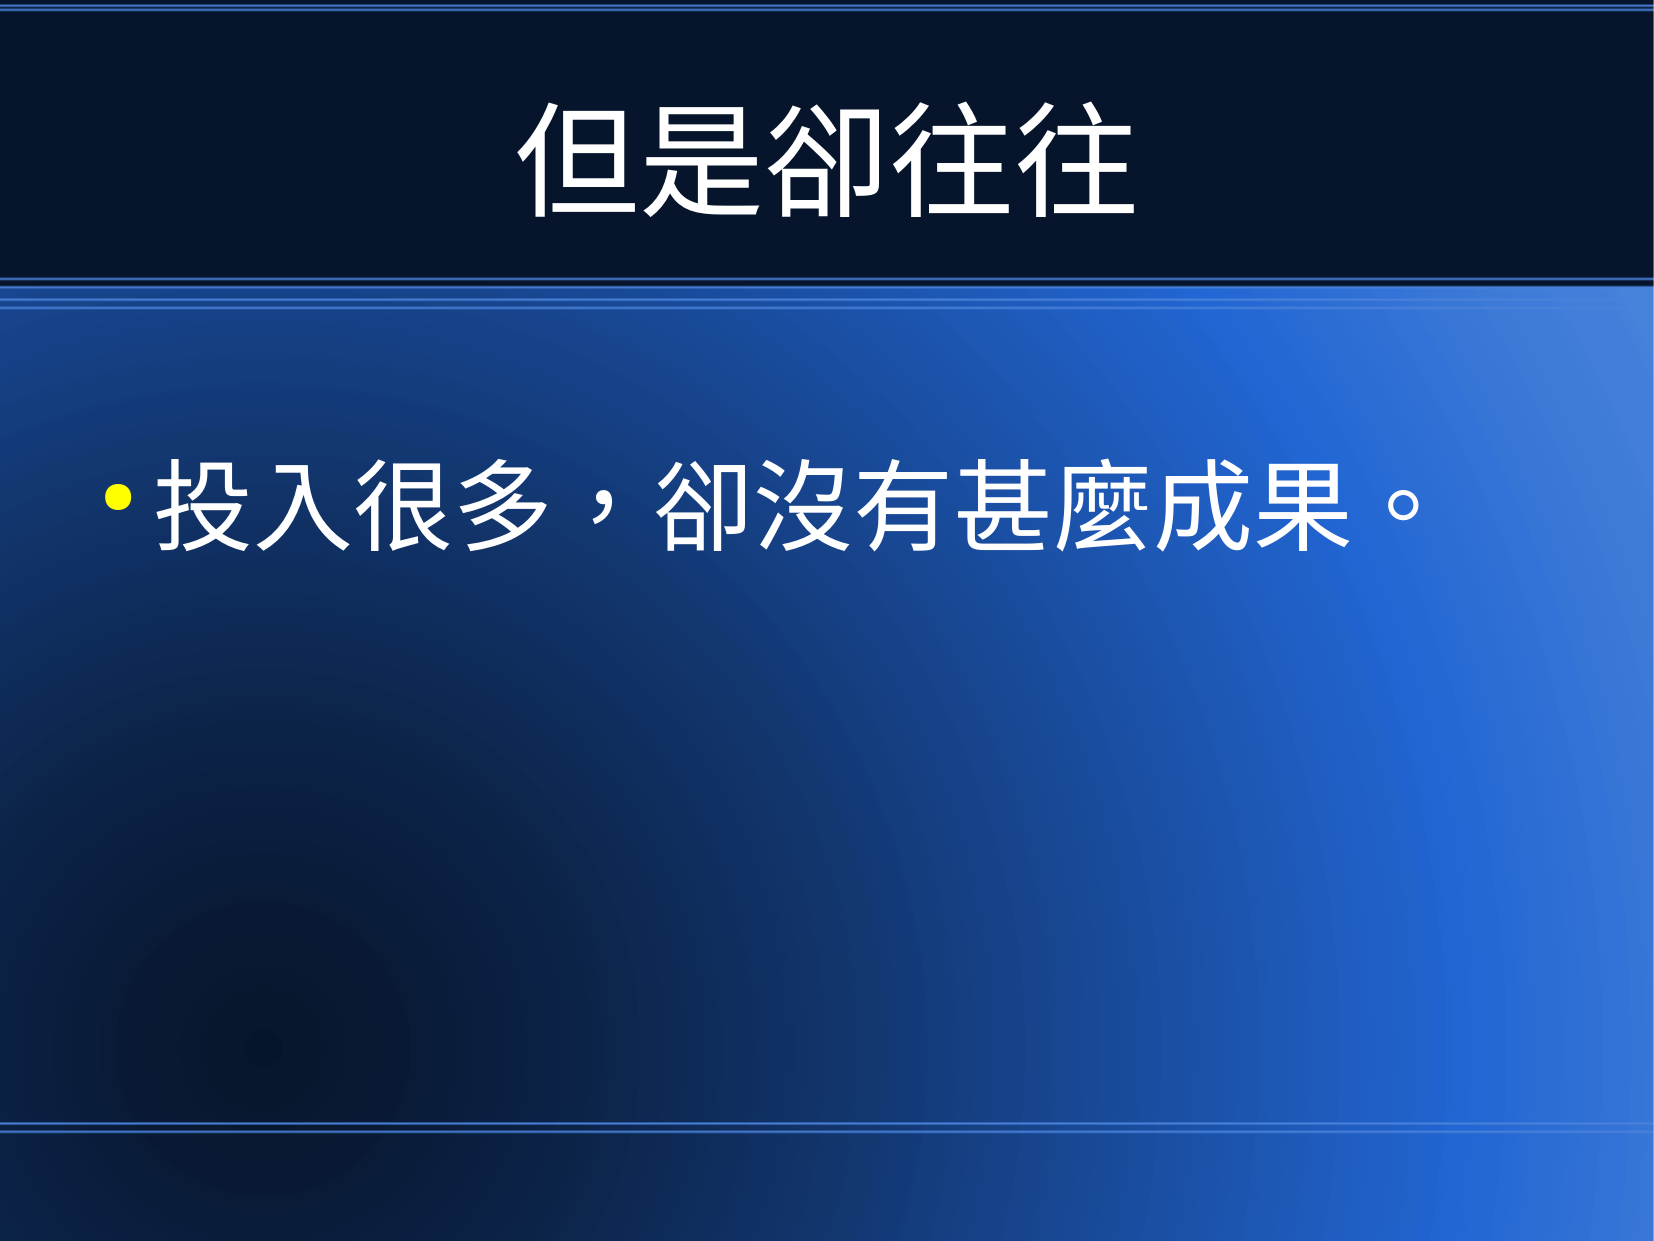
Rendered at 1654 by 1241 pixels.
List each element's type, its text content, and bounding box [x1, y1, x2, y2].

picture [0, 0, 1654, 1241]
list 投入很多，卻沒有甚麼成果。 [82, 355, 1571, 1241]
title 但是卻往往 [82, 49, 1571, 257]
